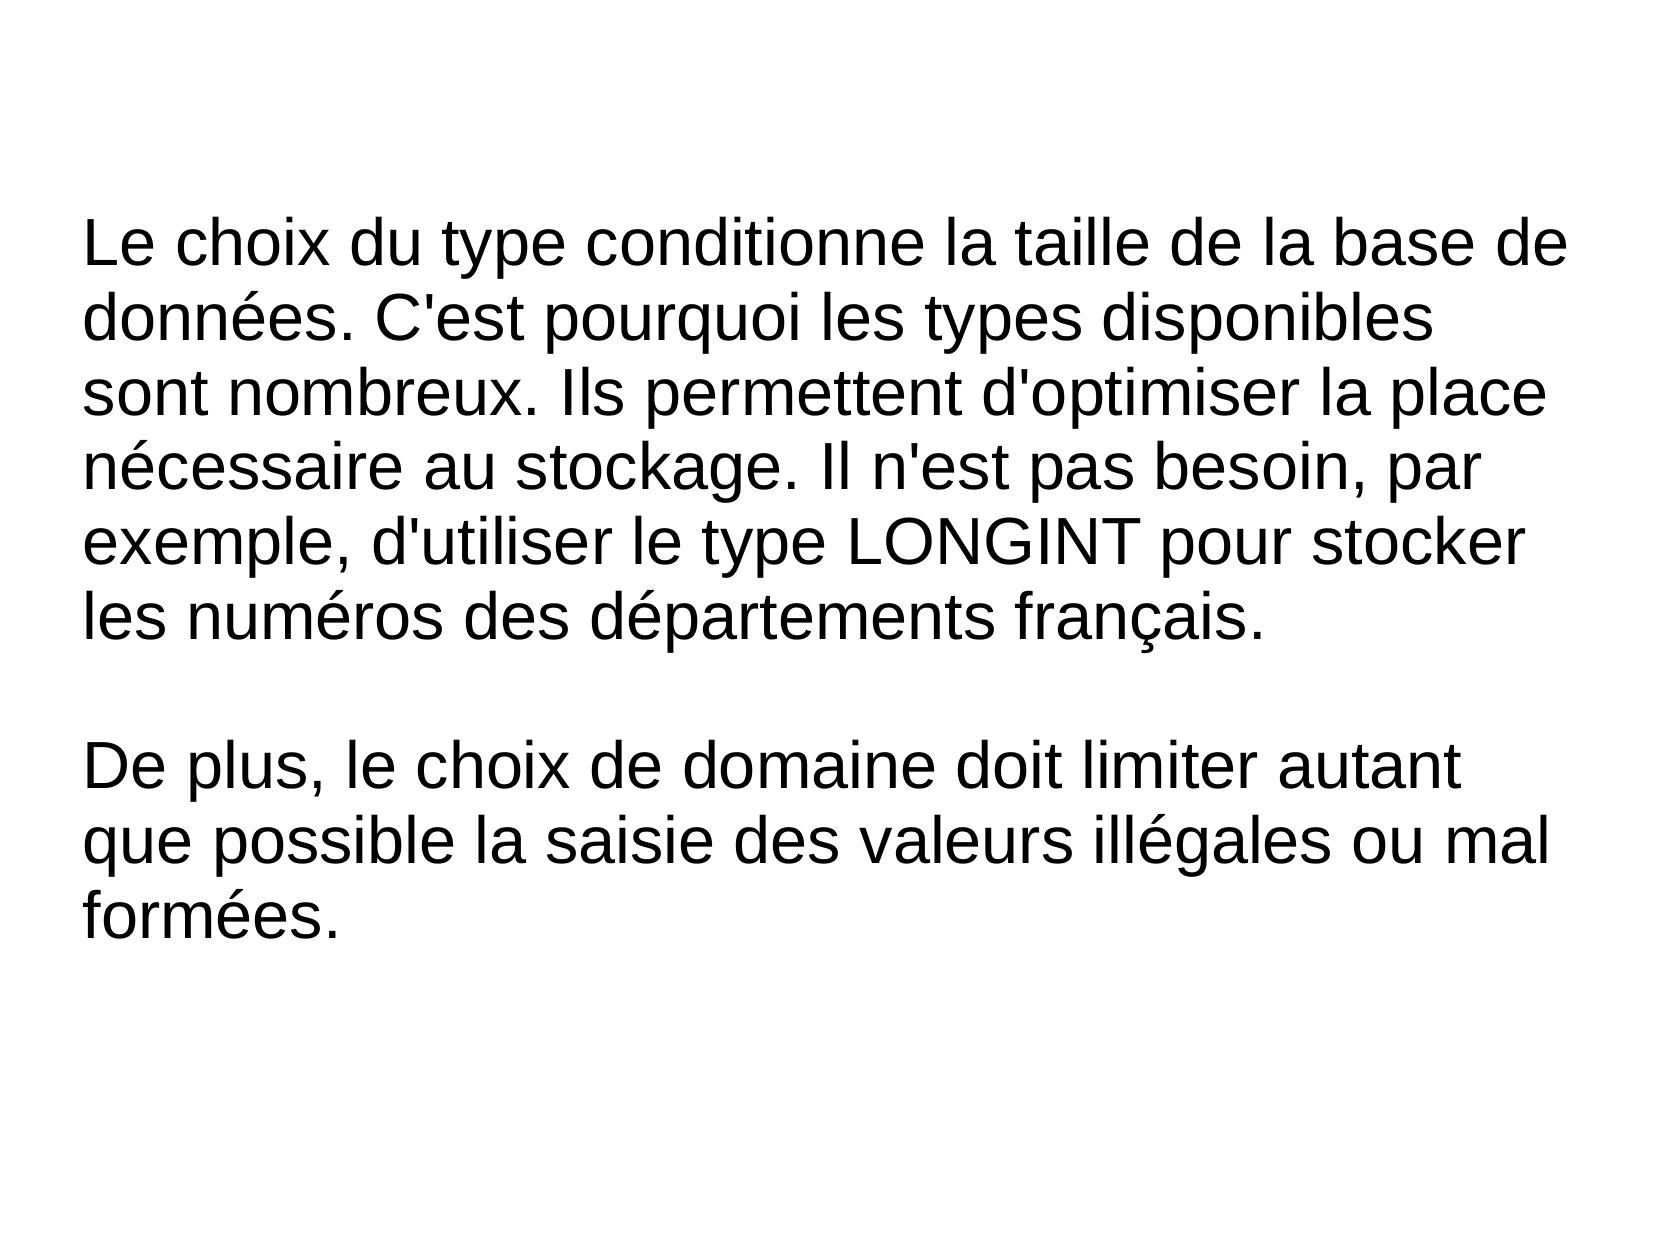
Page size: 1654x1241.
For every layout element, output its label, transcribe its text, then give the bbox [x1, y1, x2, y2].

subtitle Le choix du type conditionne la taille de la base de données. C'est pourquoi les types disponibles sont nombreux. Ils permettent d'optimiser la place nécessaire au stockage. Il n'est pas besoin, par exemple, d'utiliser le type LONGINT pour stocker les numéros des départements français. De plus, le choix de domaine doit limiter autant que possible la saisie des valeurs illégales ou mal formées. [82, 49, 1571, 1109]
